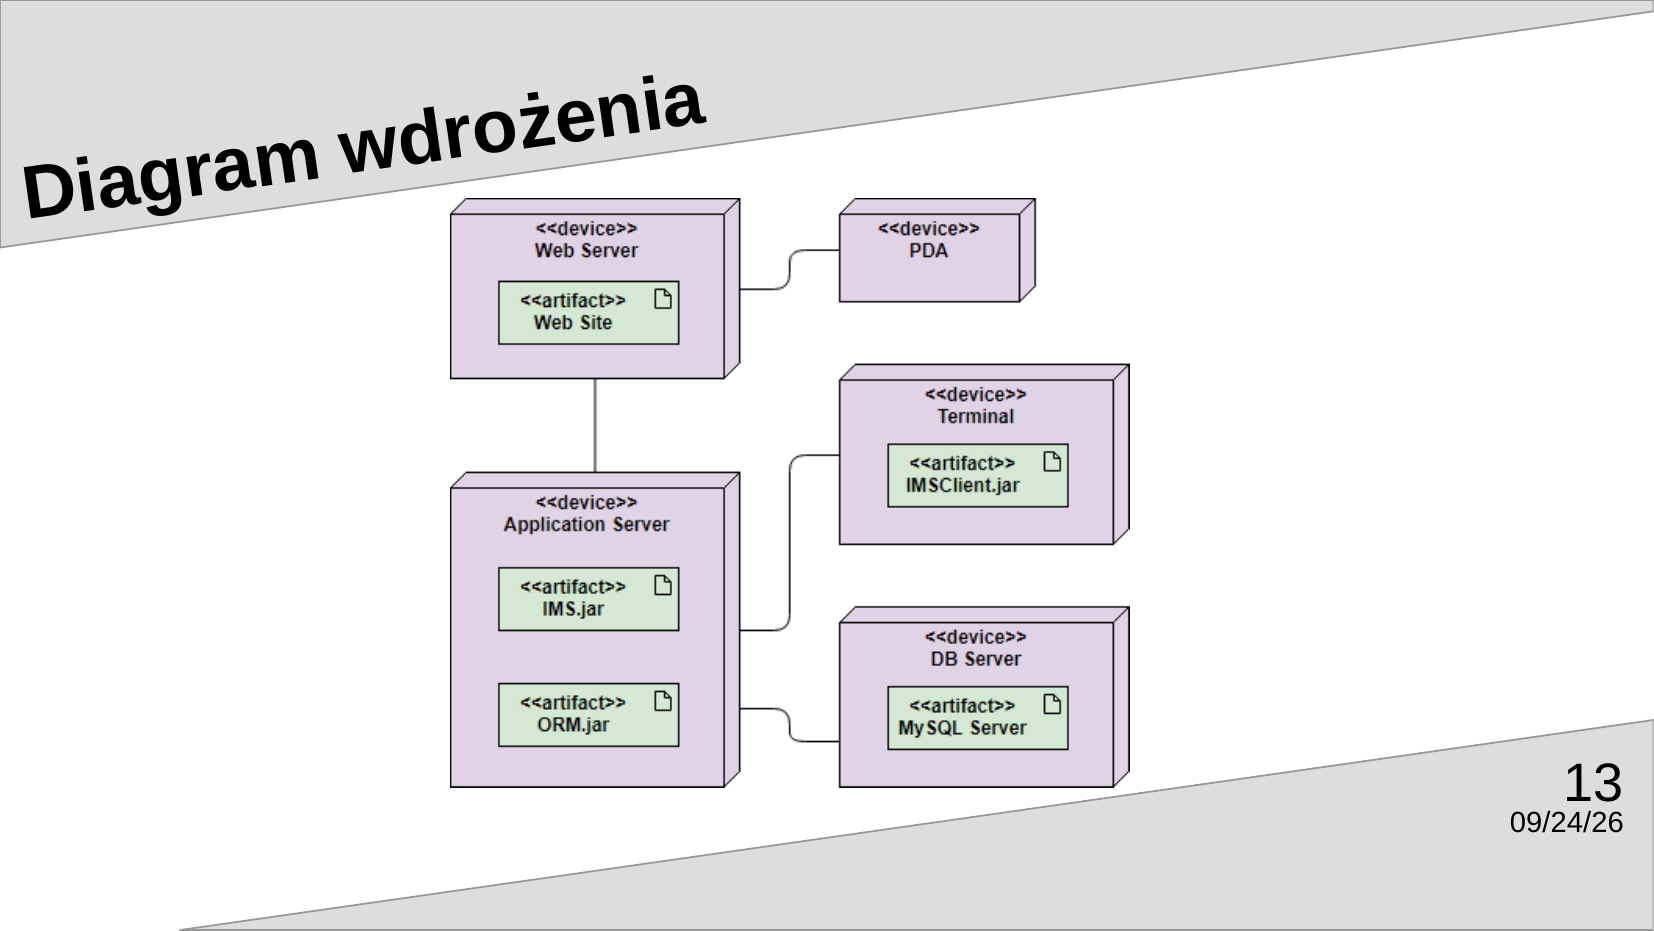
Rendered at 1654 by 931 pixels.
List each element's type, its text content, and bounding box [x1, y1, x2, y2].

picture [450, 198, 1130, 788]
title Diagram wdrożenia [11, 0, 1496, 272]
